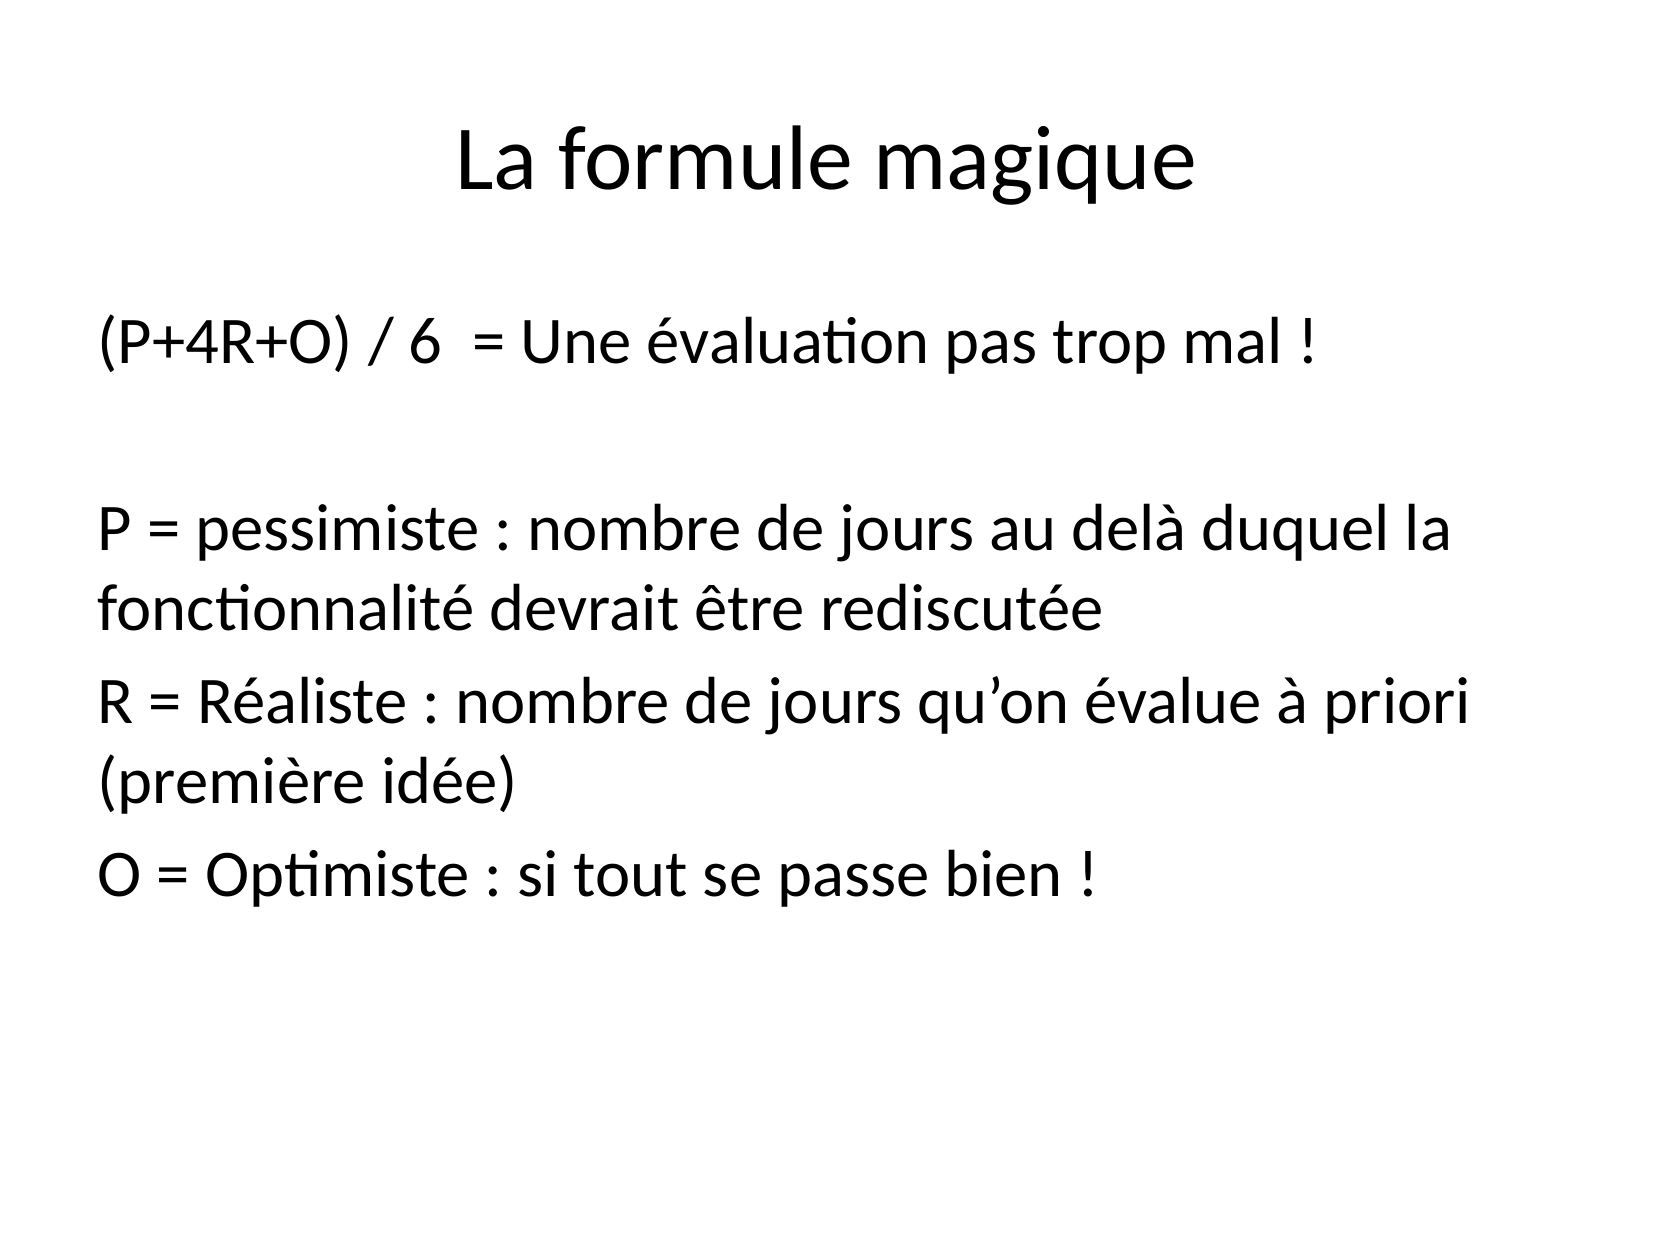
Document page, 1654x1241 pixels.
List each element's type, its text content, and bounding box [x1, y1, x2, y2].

title La formule magique [82, 49, 1571, 257]
list (P+4R+O) / 6 = Une évaluation pas trop mal ! P = pessimiste : nombre de jours au delà duquel la fonctionnalité devrait être rediscutée R = Réaliste : nombre de jours qu’on évalue à priori (première idée) O = Optimiste : si tout se passe bien ! [82, 289, 1571, 1108]
